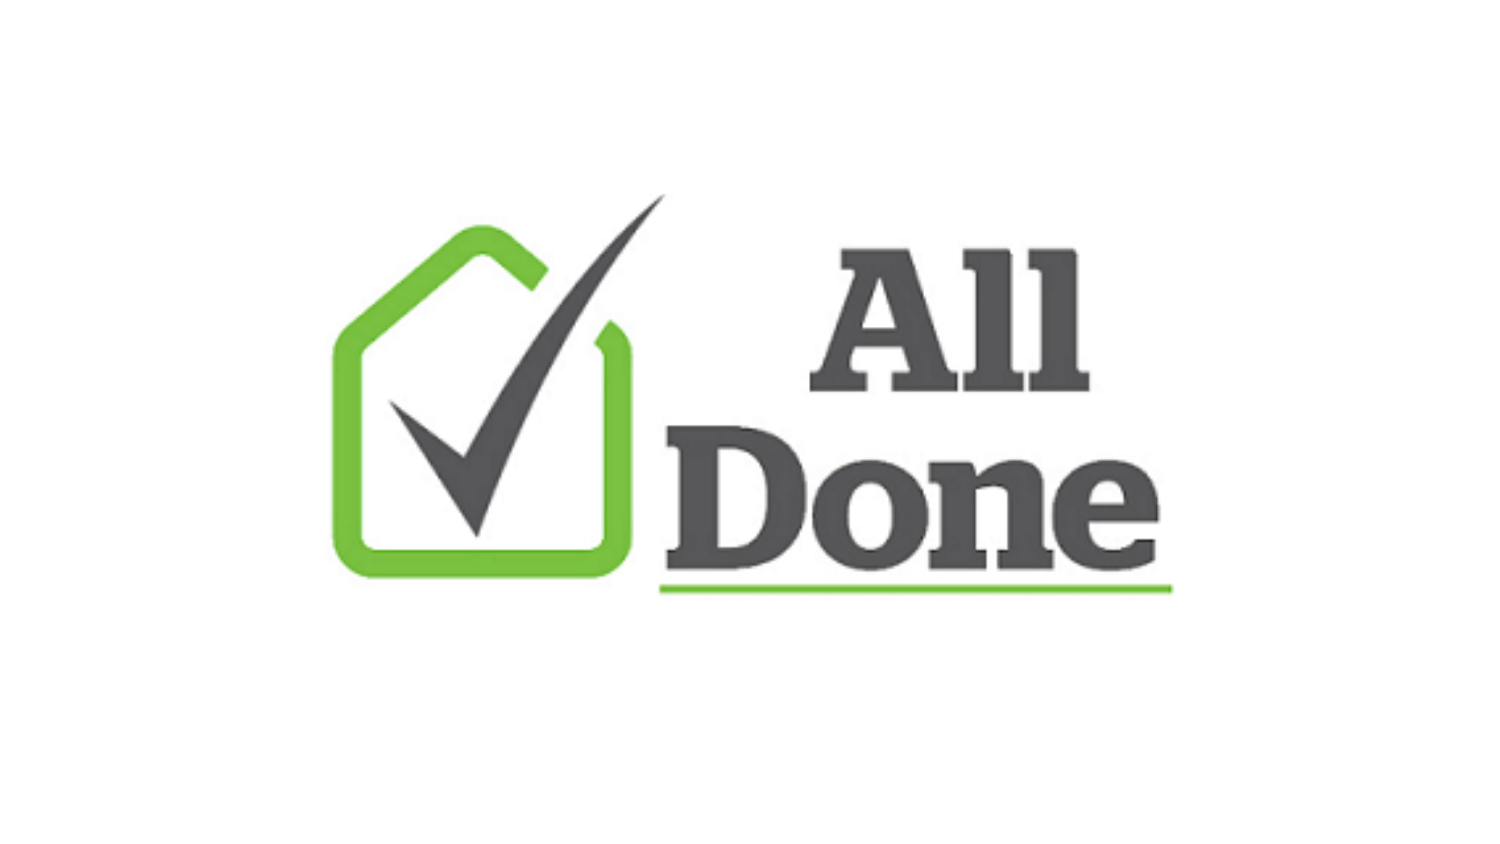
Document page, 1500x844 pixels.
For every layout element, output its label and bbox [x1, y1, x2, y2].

picture [315, 194, 1185, 601]
